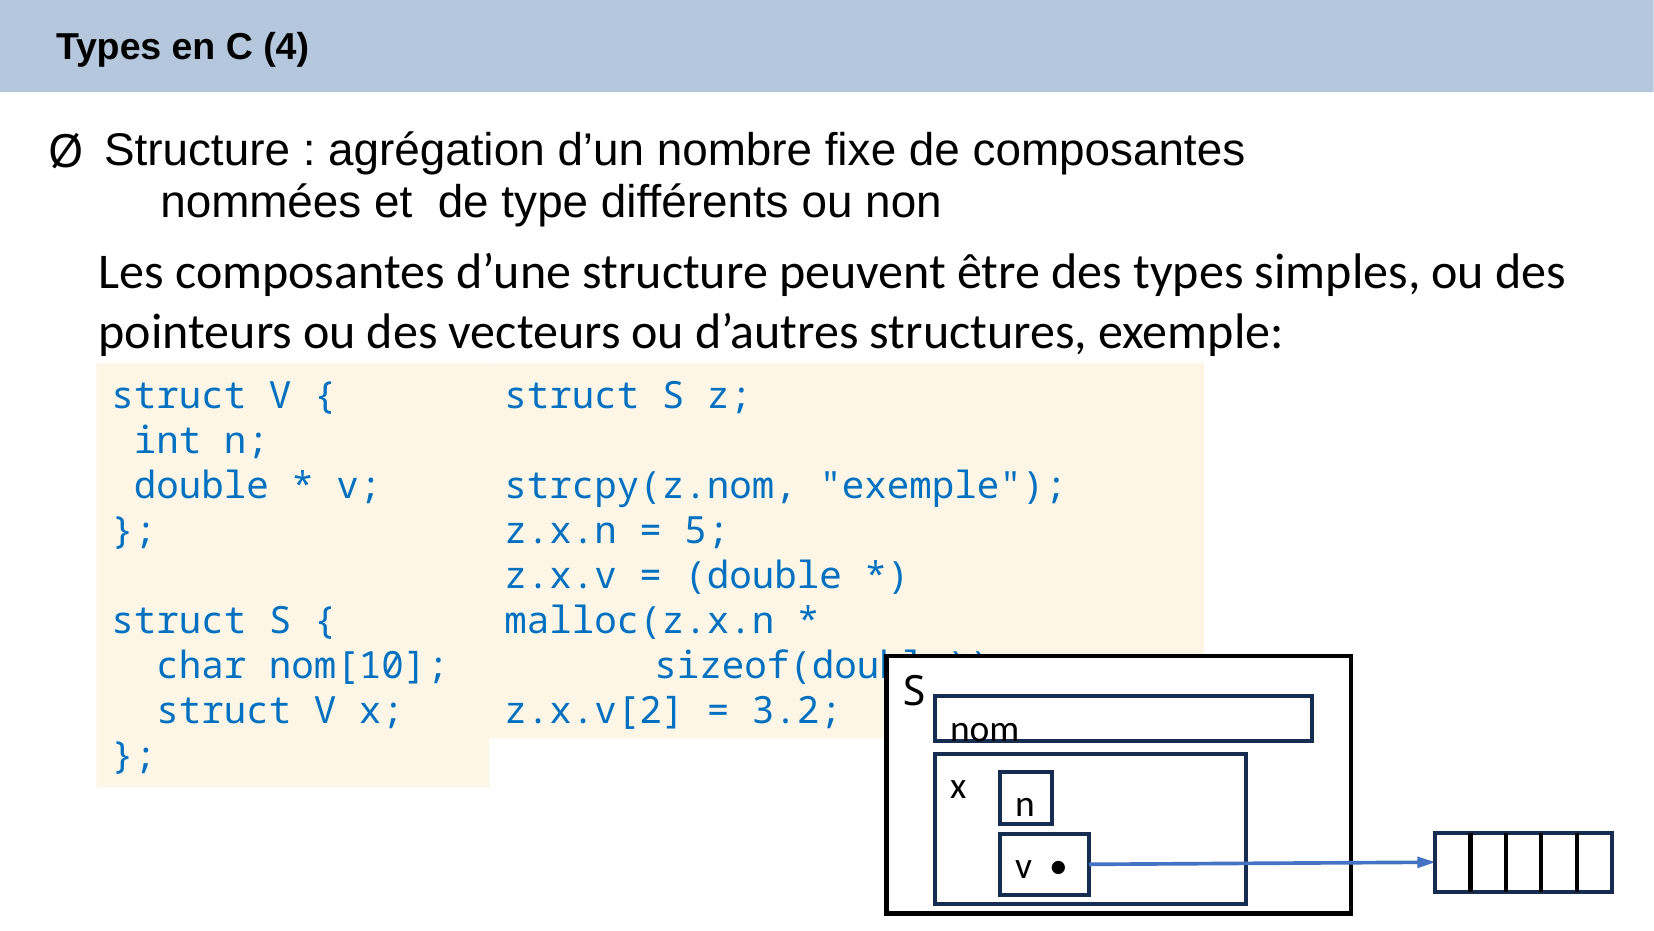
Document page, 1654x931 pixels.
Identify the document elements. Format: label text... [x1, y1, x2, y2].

text_box nom [974, 725, 984, 739]
text_box n [1000, 771, 1052, 825]
text_box v • [1000, 834, 1090, 895]
text_box Les composantes d’une structure peuvent être des types simples, ou des pointeurs ou des vecteurs ou d’autres structures, exemple: [83, 231, 1632, 368]
text_box nom [956, 725, 964, 741]
text_box S [886, 656, 1351, 914]
text_box x [935, 754, 1246, 904]
text_box nom [995, 725, 1002, 741]
text_box Types en C (4) [0, 0, 1654, 93]
text_box Structure : agrégation d’un nombre fixe de composantes nommées et de type différents ou non [33, 116, 1446, 240]
text_box nom [935, 696, 1312, 741]
text_box struct S z; strcpy(z.nom, "exemple"); z.x.n = 5; z.x.v = (double *) malloc(z.x.n * sizeof(double)); z.x.v[2] = 3.2; [489, 363, 1205, 697]
text_box nom [1006, 725, 1013, 741]
text_box struct V { int n; double * v; }; struct S { char nom[10]; struct V x; }; [96, 368, 490, 788]
